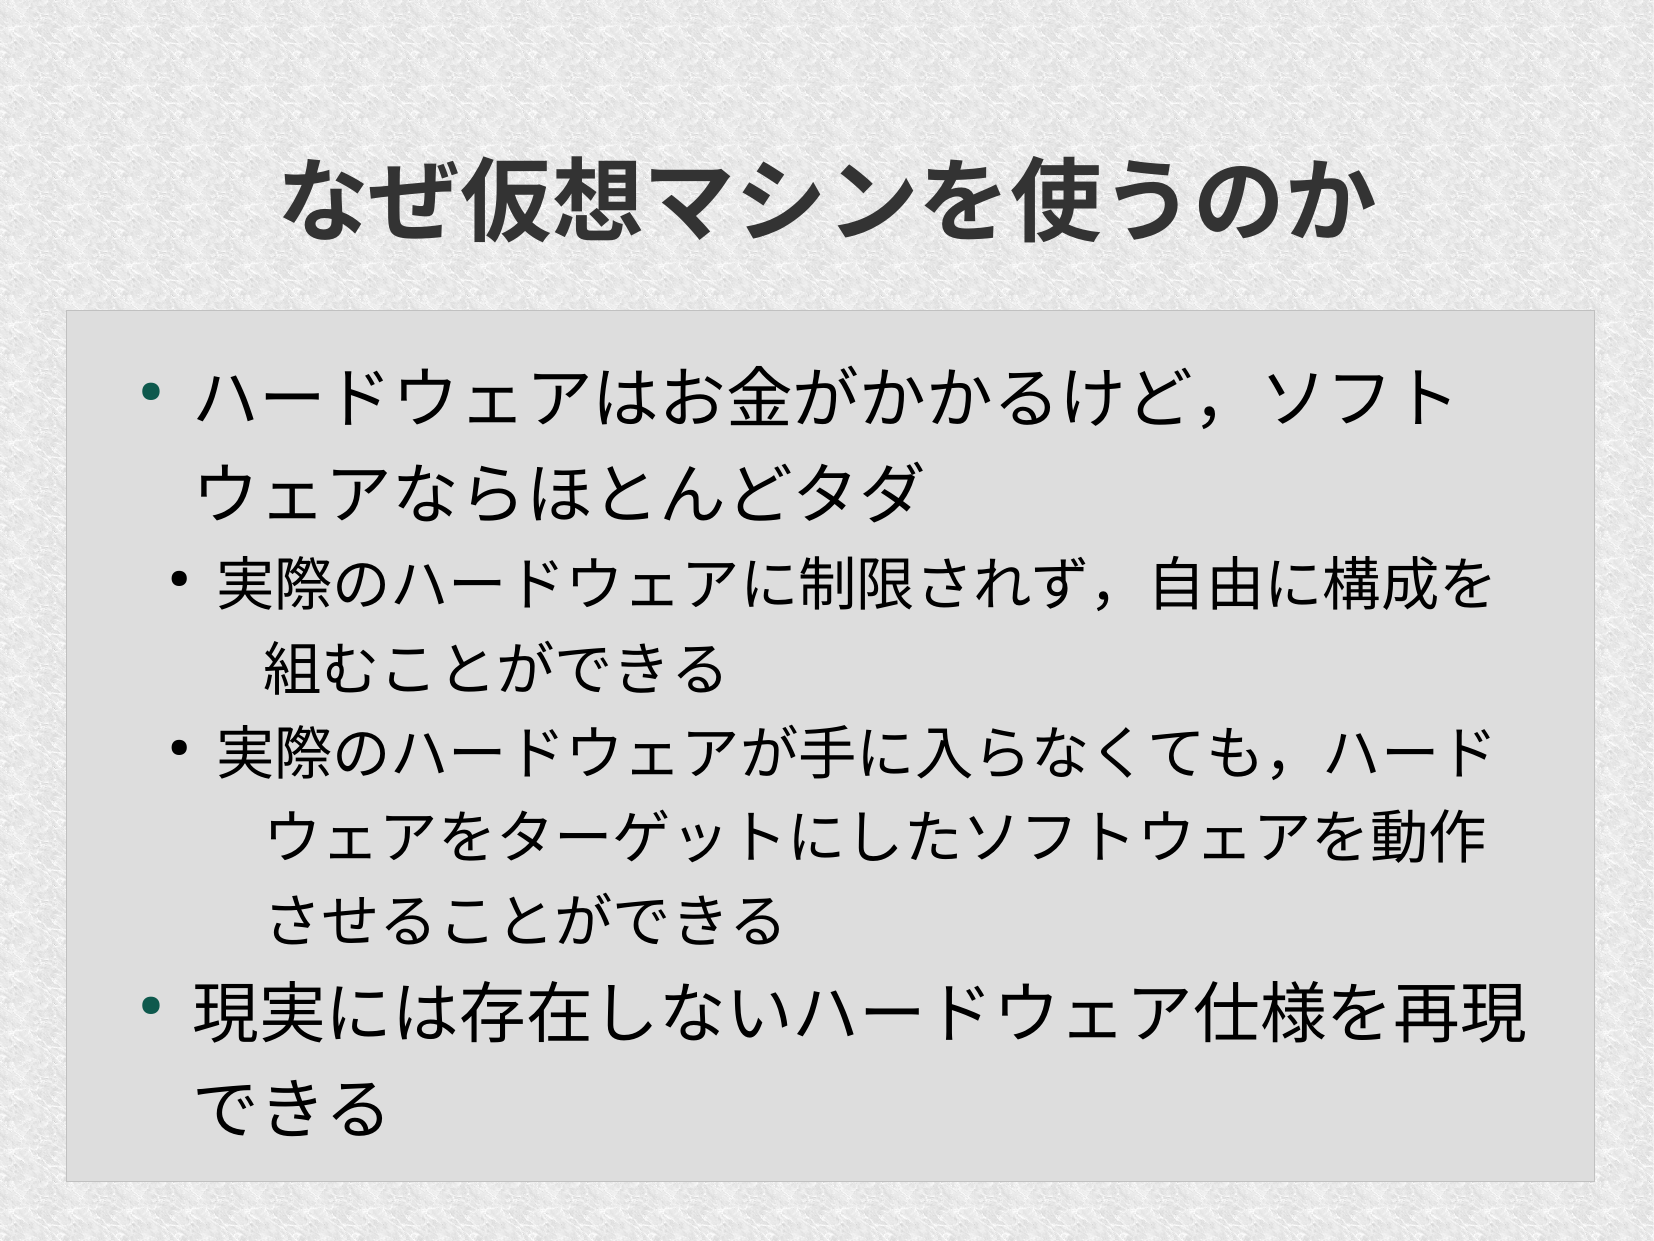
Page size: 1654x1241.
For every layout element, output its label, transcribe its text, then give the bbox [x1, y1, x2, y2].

picture [0, 0, 1654, 1241]
list ハードウェアはお金がかかるけど，ソフトウェアならほとんどタダ 実際のハードウェアに制限されず，自由に構成を組むことができる 実際のハードウェアが手に入らなくても，ハードウェアをターゲットにしたソフトウェアを動作させることができる 現実には存在しないハードウェア仕様を再現できる [121, 344, 1534, 1183]
title なぜ仮想マシンを使うのか [121, 91, 1534, 299]
